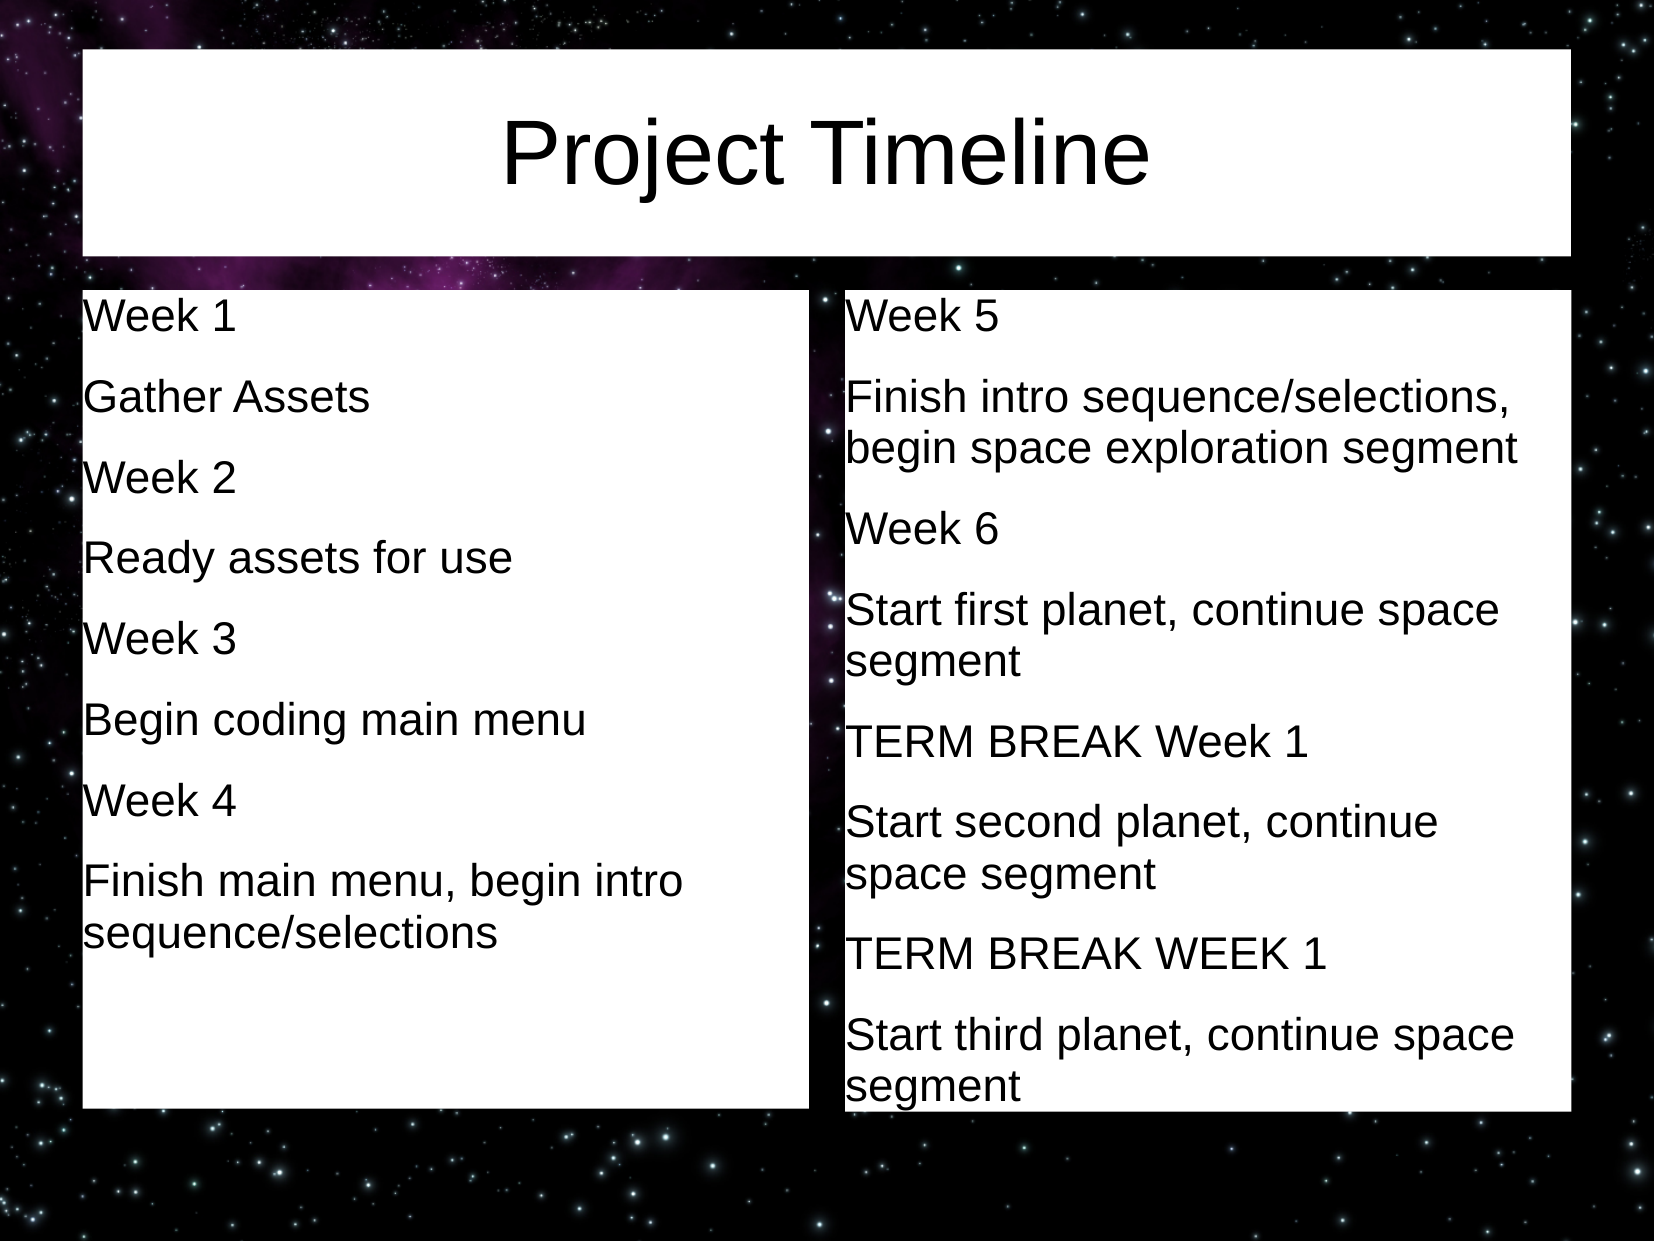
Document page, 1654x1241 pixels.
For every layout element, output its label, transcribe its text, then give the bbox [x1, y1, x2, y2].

list Week 1 Gather Assets Week 2 Ready assets for use Week 3 Begin coding main menu Week 4 Finish main menu, begin intro sequence/selections [82, 290, 809, 1109]
list Week 5 Finish intro sequence/selections, begin space exploration segment Week 6 Start first planet, continue space segment TERM BREAK Week 1 Start second planet, continue space segment TERM BREAK WEEK 1 Start third planet, continue space segment [845, 290, 1572, 1109]
title Project Timeline [82, 49, 1571, 257]
picture [0, 0, 1654, 1241]
